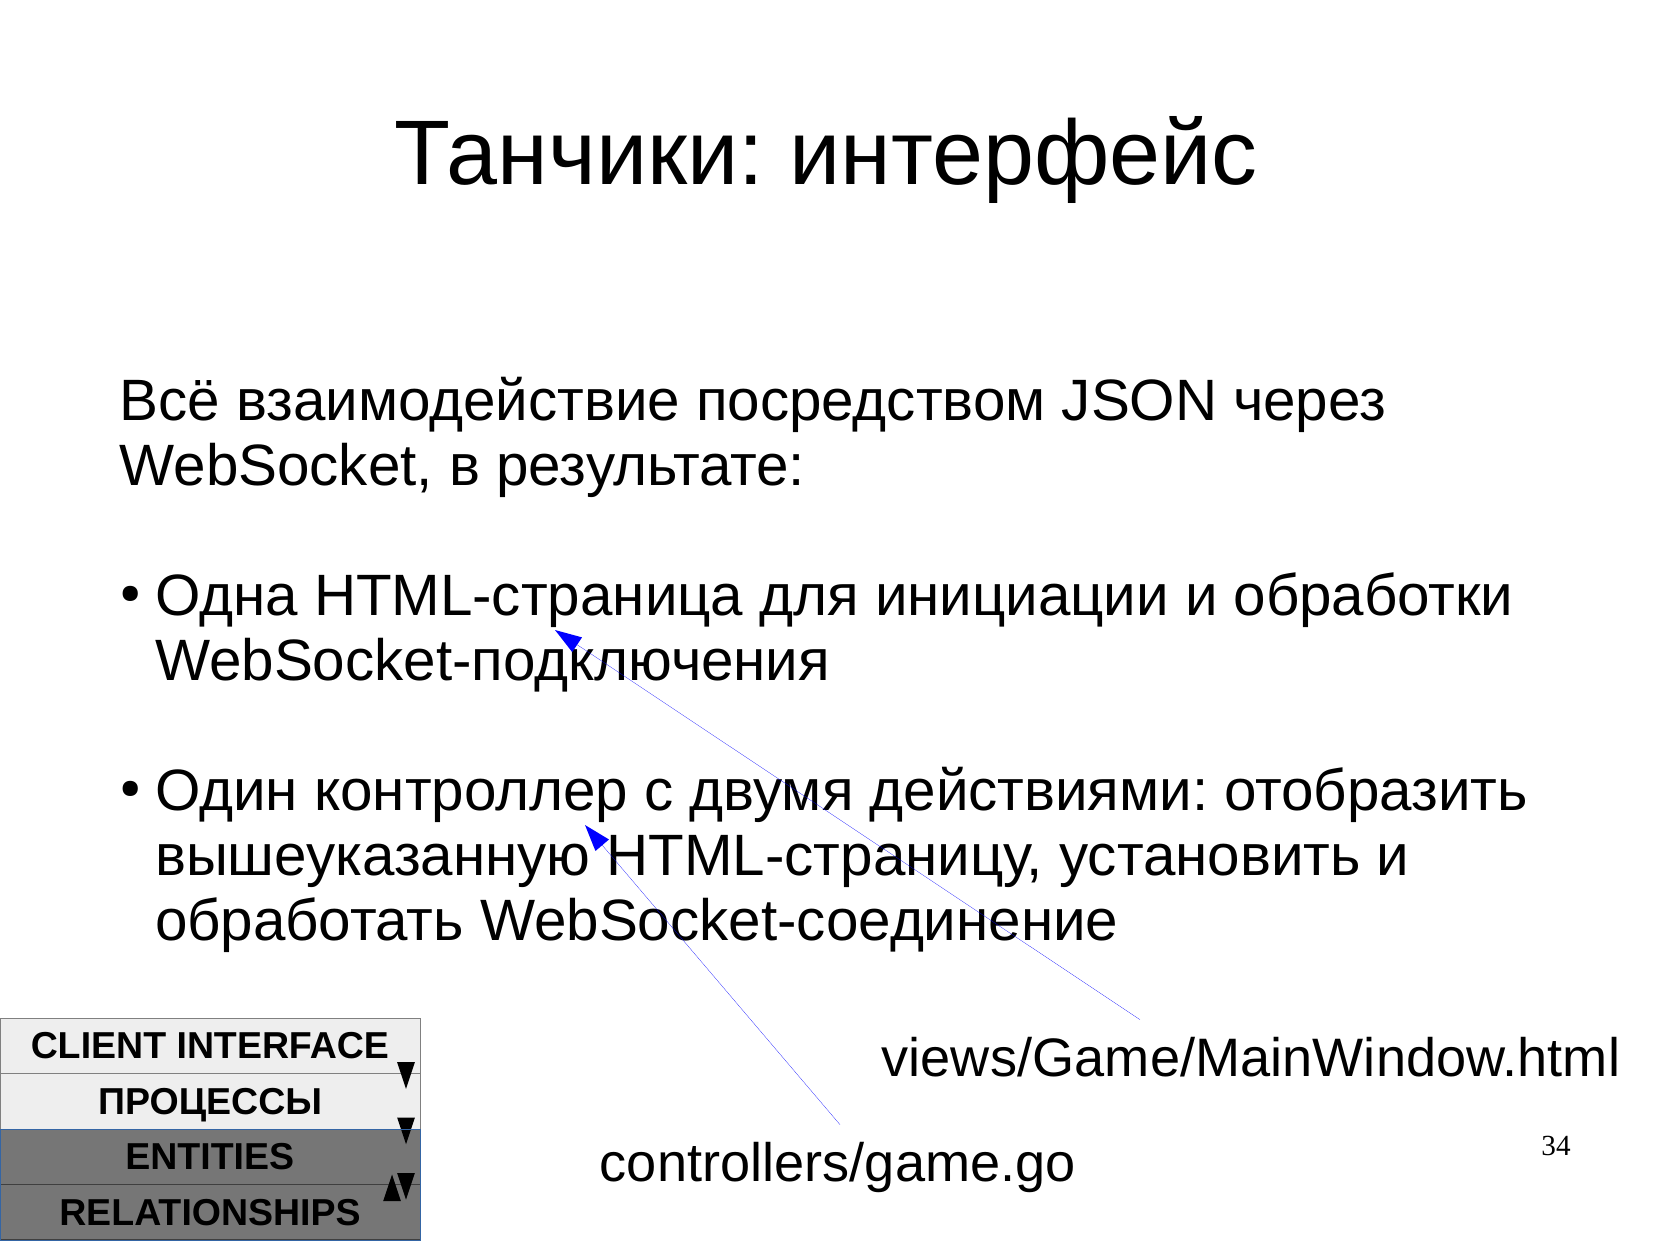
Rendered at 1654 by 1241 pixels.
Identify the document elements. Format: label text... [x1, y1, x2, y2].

text_box Всё взаимодействие посредством JSON через WebSocket, в результате: Одна HTML-страница для инициации и обработки WebSocket-подключения Один контроллер с двумя действиями: отобразить вышеуказанную HTML-страницу, установить и обработать WebSocket-соединение [105, 360, 1591, 961]
text_box [0, 1129, 421, 1241]
title Танчики: интерфейс [82, 49, 1571, 257]
text_box CLIENT INTERFACE [0, 1018, 421, 1074]
text_box ПРОЦЕССЫ [0, 1074, 421, 1129]
text_box controllers/game.go [585, 1124, 1092, 1201]
text_box views/Game/MainWindow.html [866, 1019, 1636, 1096]
